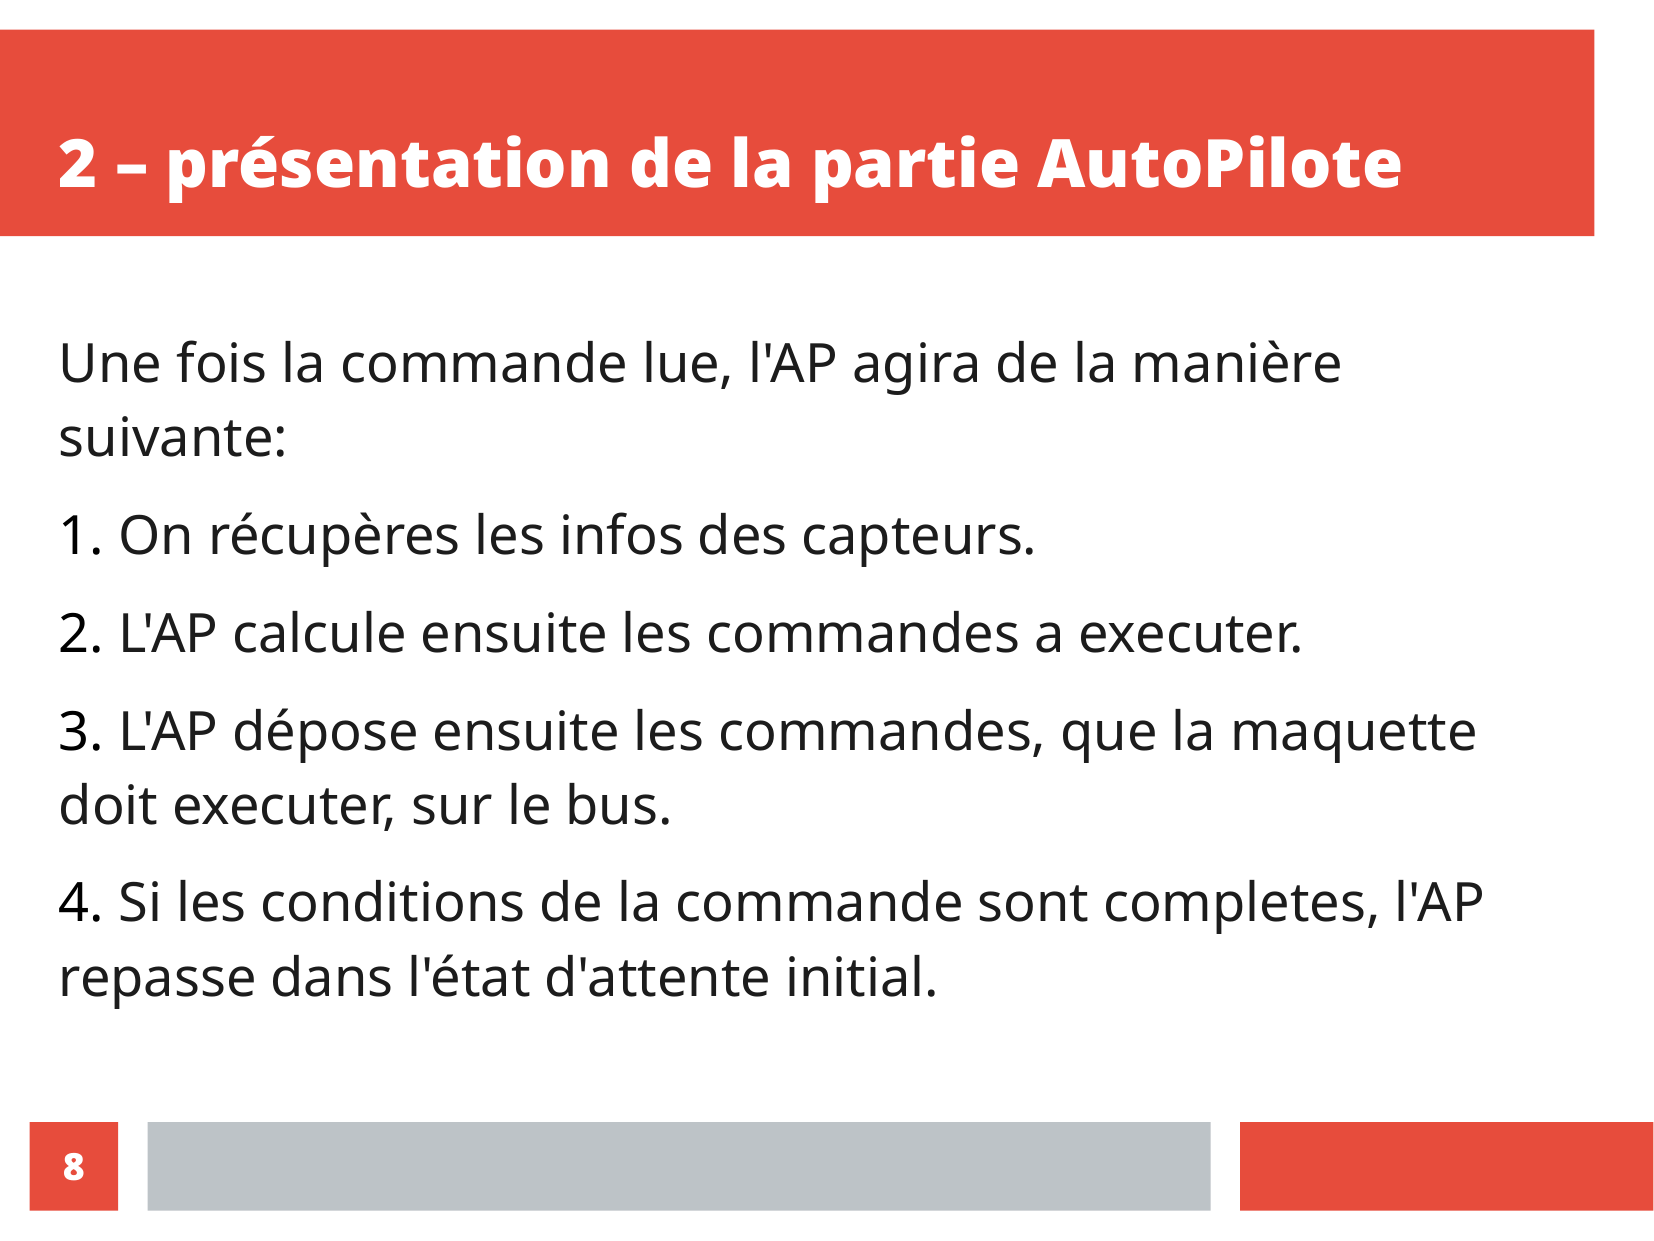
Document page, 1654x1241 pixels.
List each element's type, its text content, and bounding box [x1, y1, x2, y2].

list Une fois la commande lue, l'AP agira de la manière suivante: On récupères les infos des capteurs. L'AP calcule ensuite les commandes a executer. L'AP dépose ensuite les commandes, que la maquette doit executer, sur le bus. Si les conditions de la commande sont completes, l'AP repasse dans l'état d'attente initial. [59, 324, 1565, 1093]
title 2 – présentation de la partie AutoPilote [59, 59, 1595, 207]
